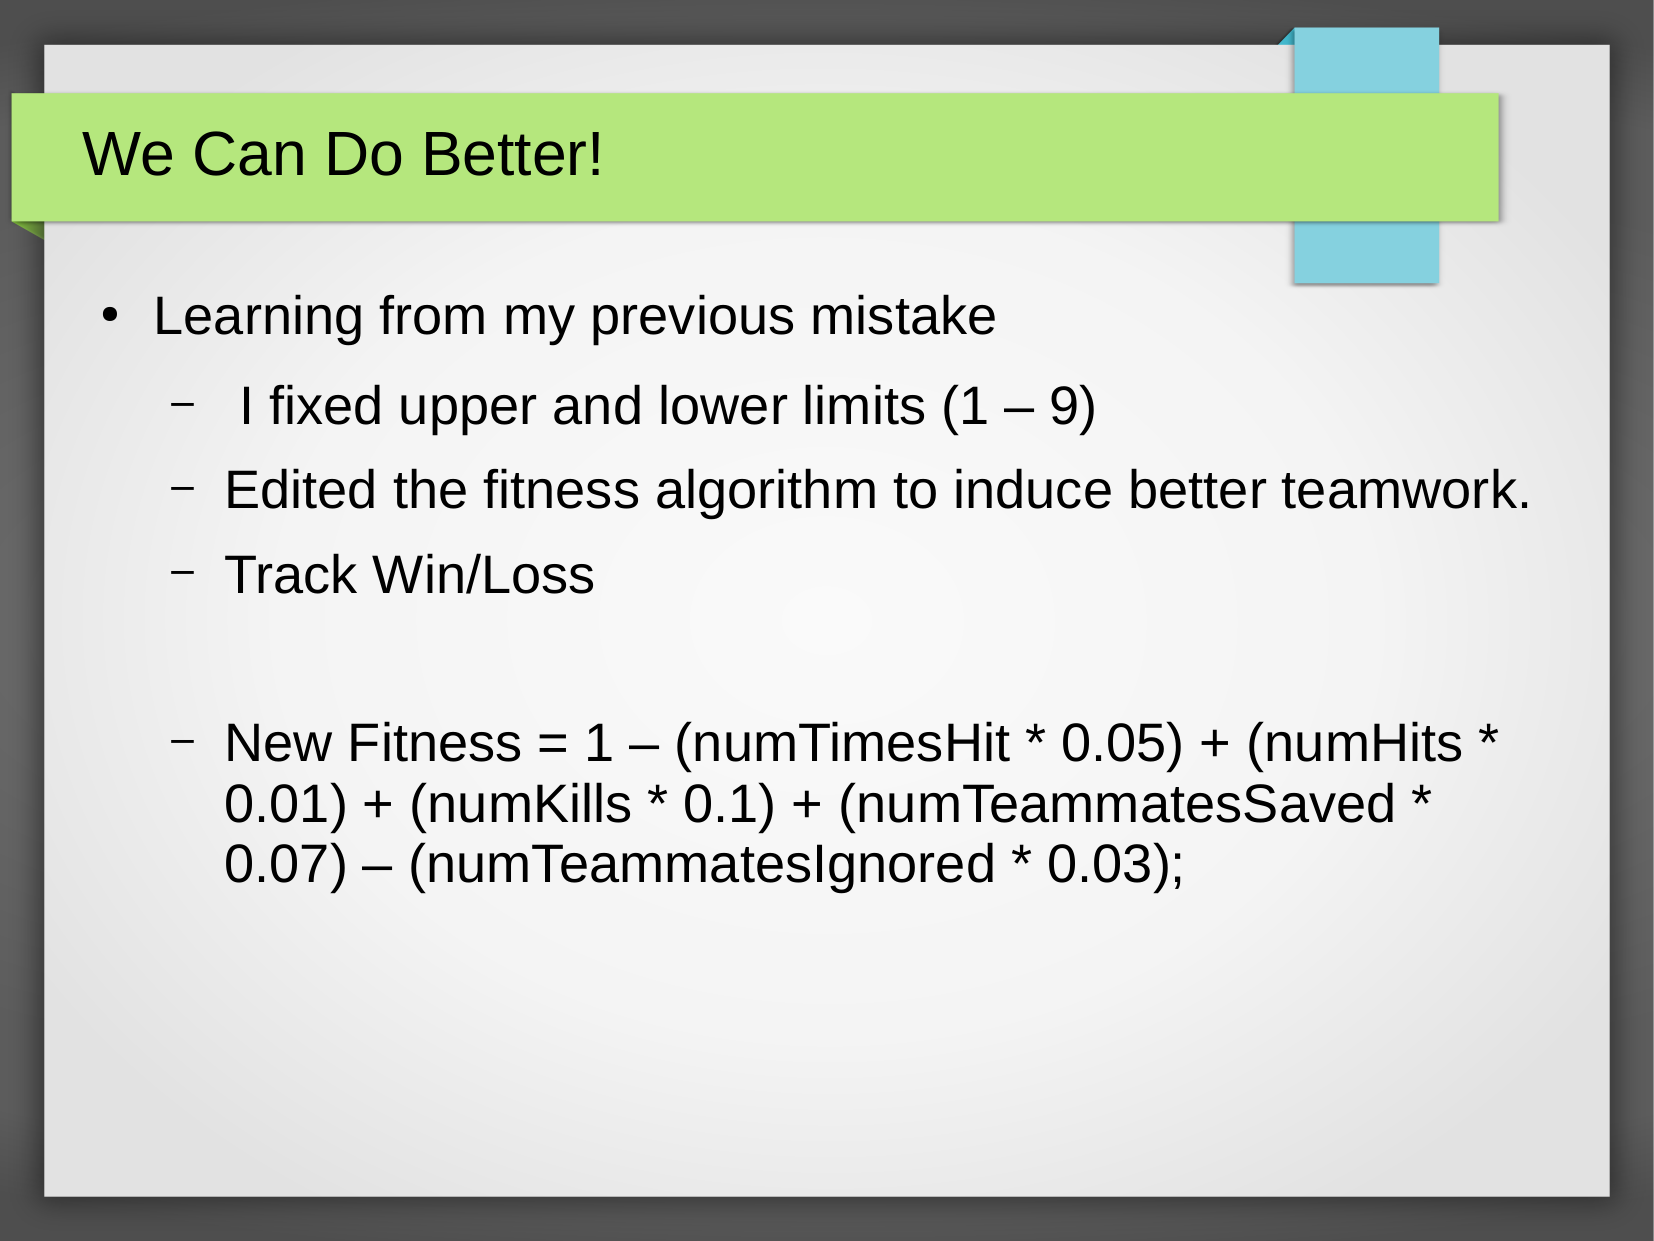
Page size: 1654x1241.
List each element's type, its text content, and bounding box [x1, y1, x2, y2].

picture [0, 0, 1654, 1241]
list Learning from my previous mistake I fixed upper and lower limits (1 – 9) Edited the fitness algorithm to induce better teamwork. Track Win/Loss New Fitness = 1 – (numTimesHit * 0.05) + (numHits * 0.01) + (numKills * 0.1) + (numTeammatesSaved * 0.07) – (numTeammatesIgnored * 0.03); [82, 285, 1571, 1006]
title We Can Do Better! [82, 94, 1264, 213]
